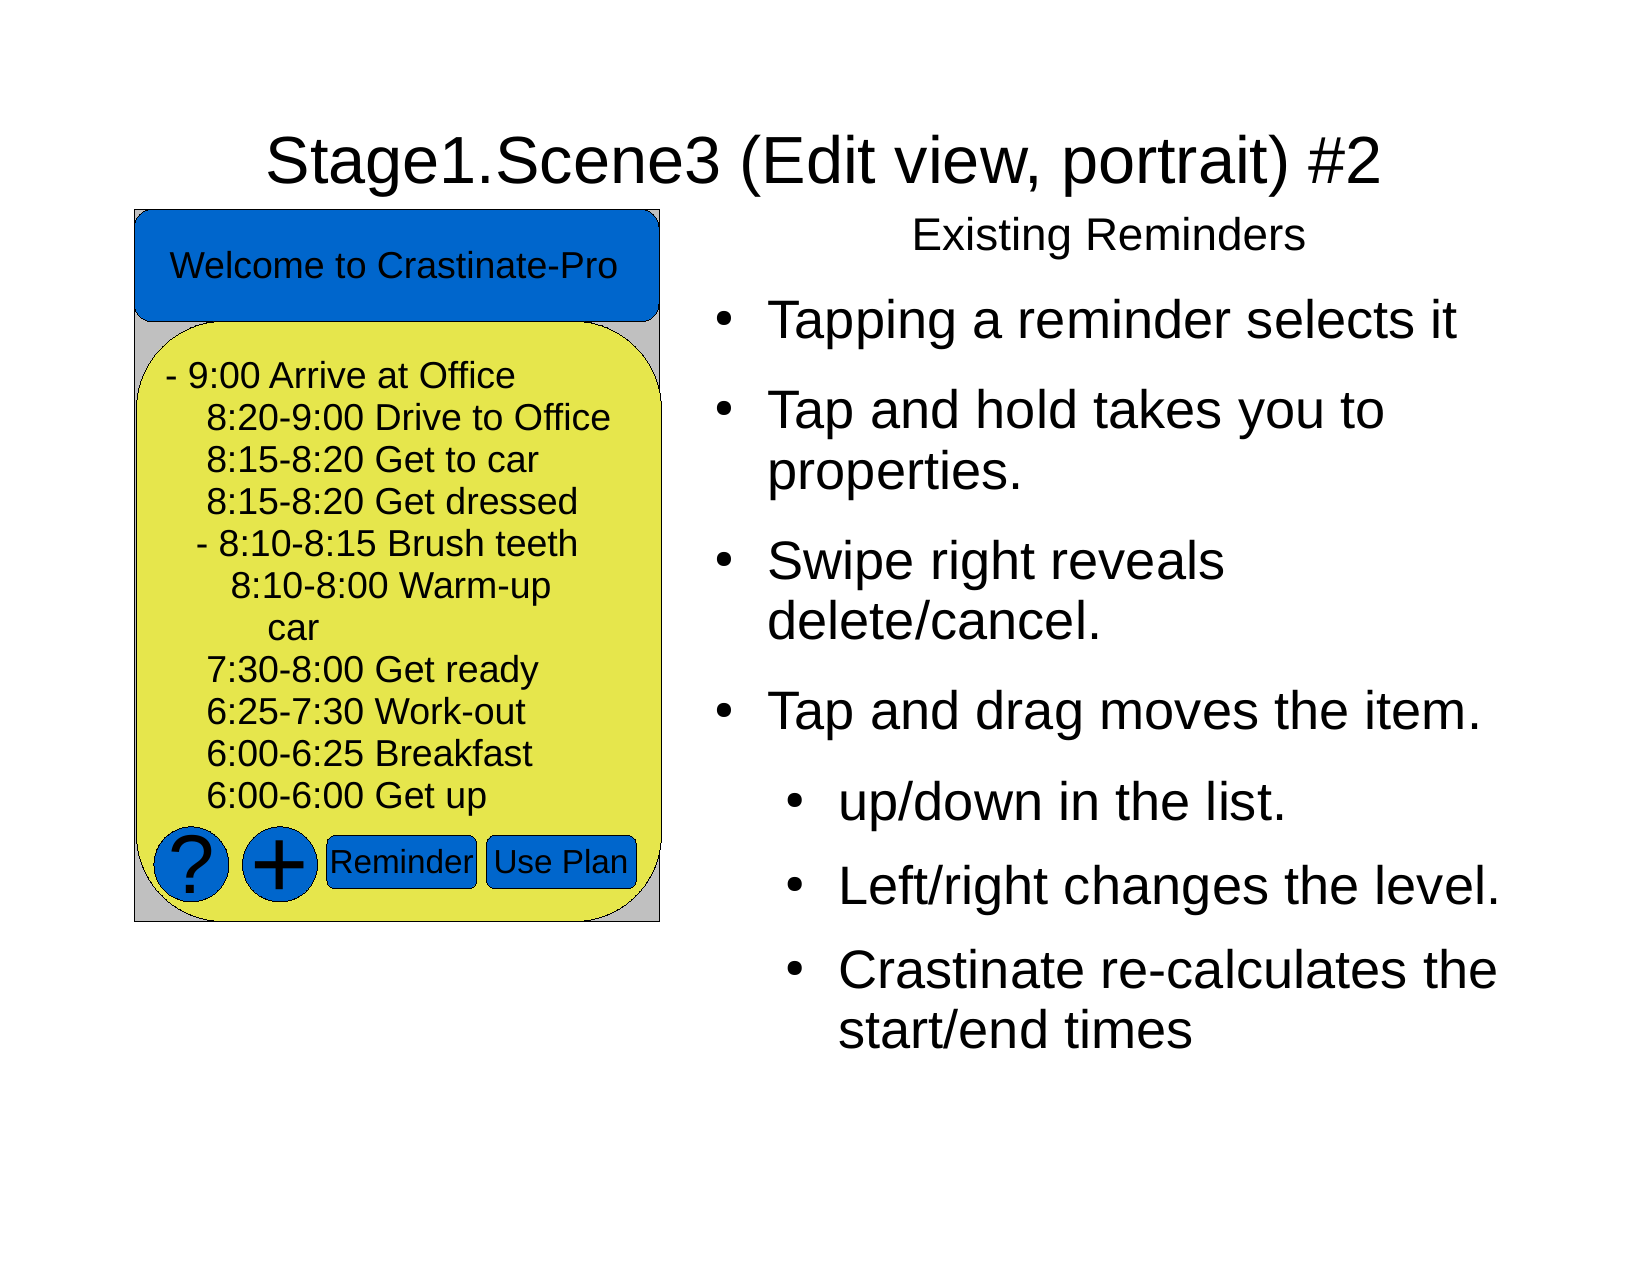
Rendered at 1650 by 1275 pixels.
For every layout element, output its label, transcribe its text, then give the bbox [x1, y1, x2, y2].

text_box Reminder [326, 835, 477, 889]
text_box ? [153, 826, 229, 902]
text_box [584, 855, 660, 922]
text_box - 9:00 Arrive at Office 8:20-9:00 Drive to Office 8:15-8:20 Get to car 8:15-8:20 Get dressed - 8:10-8:15 Brush teeth 8:10-8:00 Warm-up car 7:30-8:00 Get ready 6:25-7:30 Work-out 6:00-6:25 Breakfast 6:00-6:00 Get up [136, 321, 662, 922]
text_box Use Plan [486, 835, 637, 889]
text_box [134, 309, 214, 922]
list Existing Reminders Tapping a reminder selects it Tap and hold takes you to properties. Swipe right reveals delete/cancel. Tap and drag moves the item. up/down in the list. Left/right changes the level. Crastinate re-calculates the start/end times [696, 209, 1522, 1061]
text_box [592, 304, 660, 388]
text_box + [242, 826, 318, 902]
text_box [646, 209, 660, 226]
text_box [134, 209, 147, 222]
title Stage1.Scene3 (Edit view, portrait) #2 [135, 112, 1515, 210]
text_box Welcome to Crastinate-Pro [134, 209, 660, 322]
